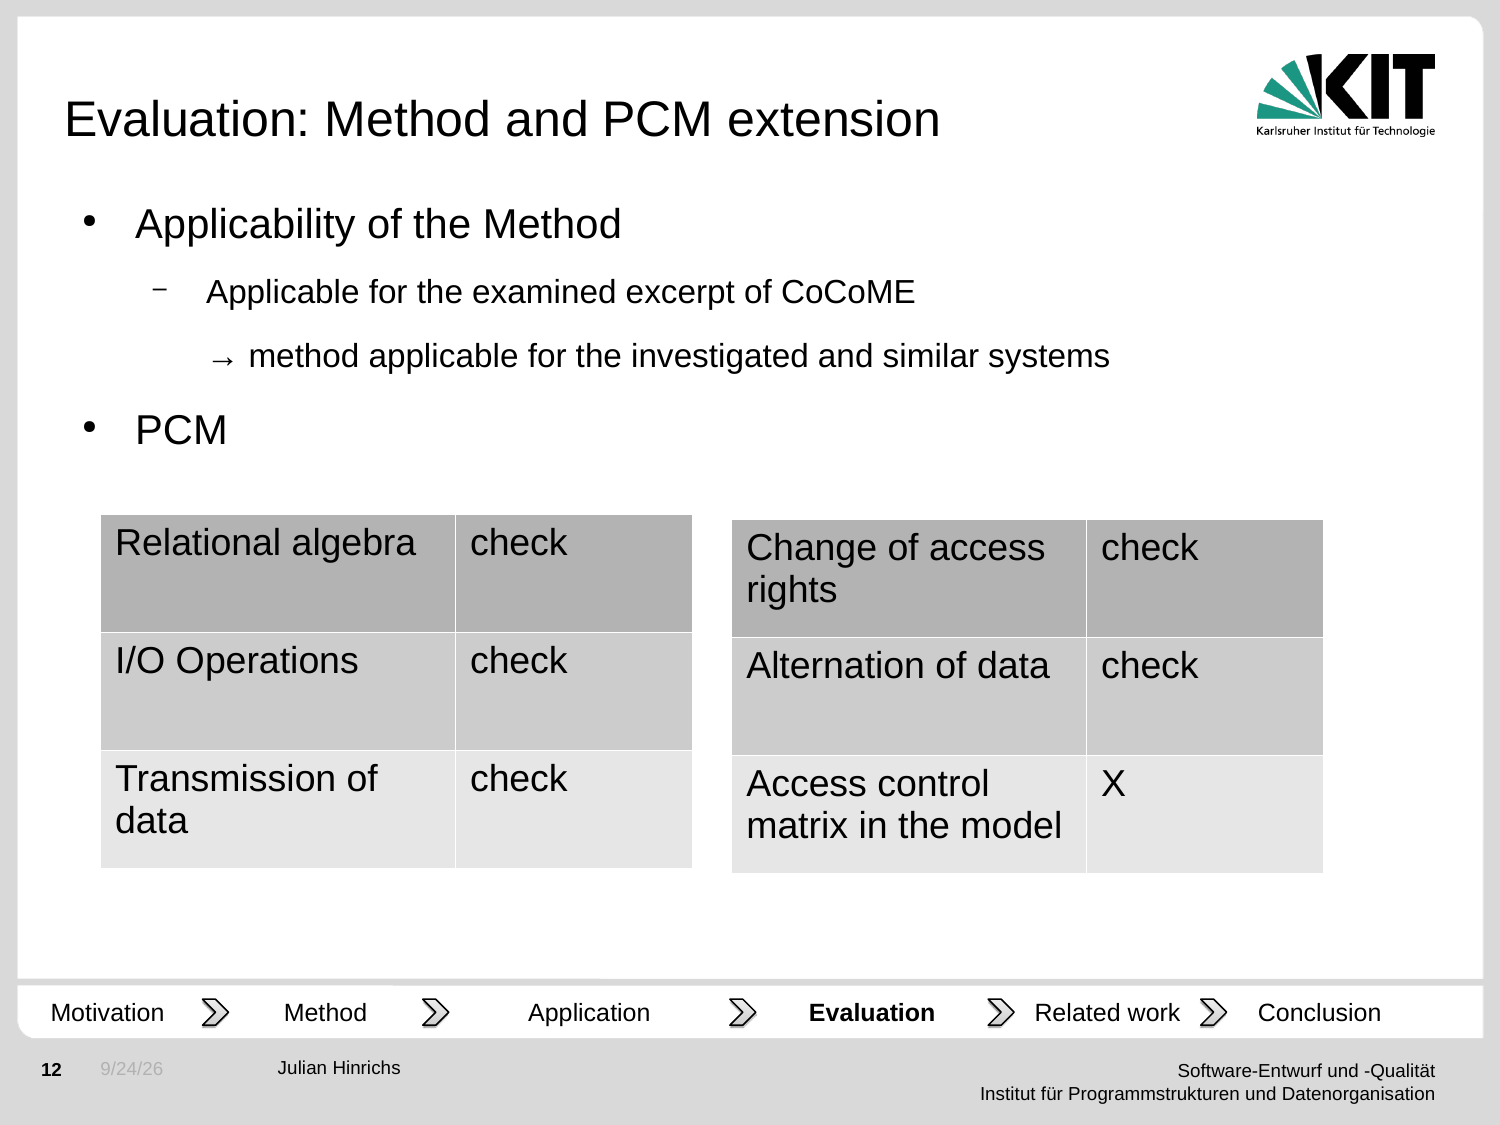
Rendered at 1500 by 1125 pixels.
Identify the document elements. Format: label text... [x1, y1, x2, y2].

table_header Change of access rights [732, 520, 1086, 637]
text_box Application [513, 989, 666, 1035]
list Applicability of the Method Applicable for the examined excerpt of CoCoME → method applicable for the investigated and similar systems PCM [64, 196, 1436, 966]
text_box Related work [1019, 989, 1196, 1035]
table_cell check [456, 751, 692, 868]
table_cell X [1087, 756, 1323, 873]
text_box [988, 999, 1015, 1026]
text_box Method [269, 989, 383, 1035]
text_box [202, 999, 229, 1026]
table_header Relational algebra [101, 515, 455, 632]
table_cell I/O Operations [101, 633, 455, 750]
text_box [729, 999, 756, 1026]
slide_number 9/27/18 [100, 1057, 271, 1117]
text_box [1200, 999, 1227, 1026]
table_cell Alternation of data [732, 638, 1086, 755]
text_box Motivation [35, 989, 180, 1035]
table_cell Transmission of data [101, 751, 455, 868]
table_cell check [456, 633, 692, 750]
text_box [422, 999, 449, 1026]
table_cell check [1087, 638, 1323, 755]
picture [0, 0, 1500, 1125]
title Evaluation: Method and PCM extension [64, 54, 1198, 147]
text_box Evaluation [794, 989, 951, 1035]
table_cell Access control matrix in the model [732, 756, 1086, 873]
table_header check [456, 515, 692, 632]
text_box Conclusion [1243, 989, 1488, 1035]
table_header check [1087, 520, 1323, 637]
